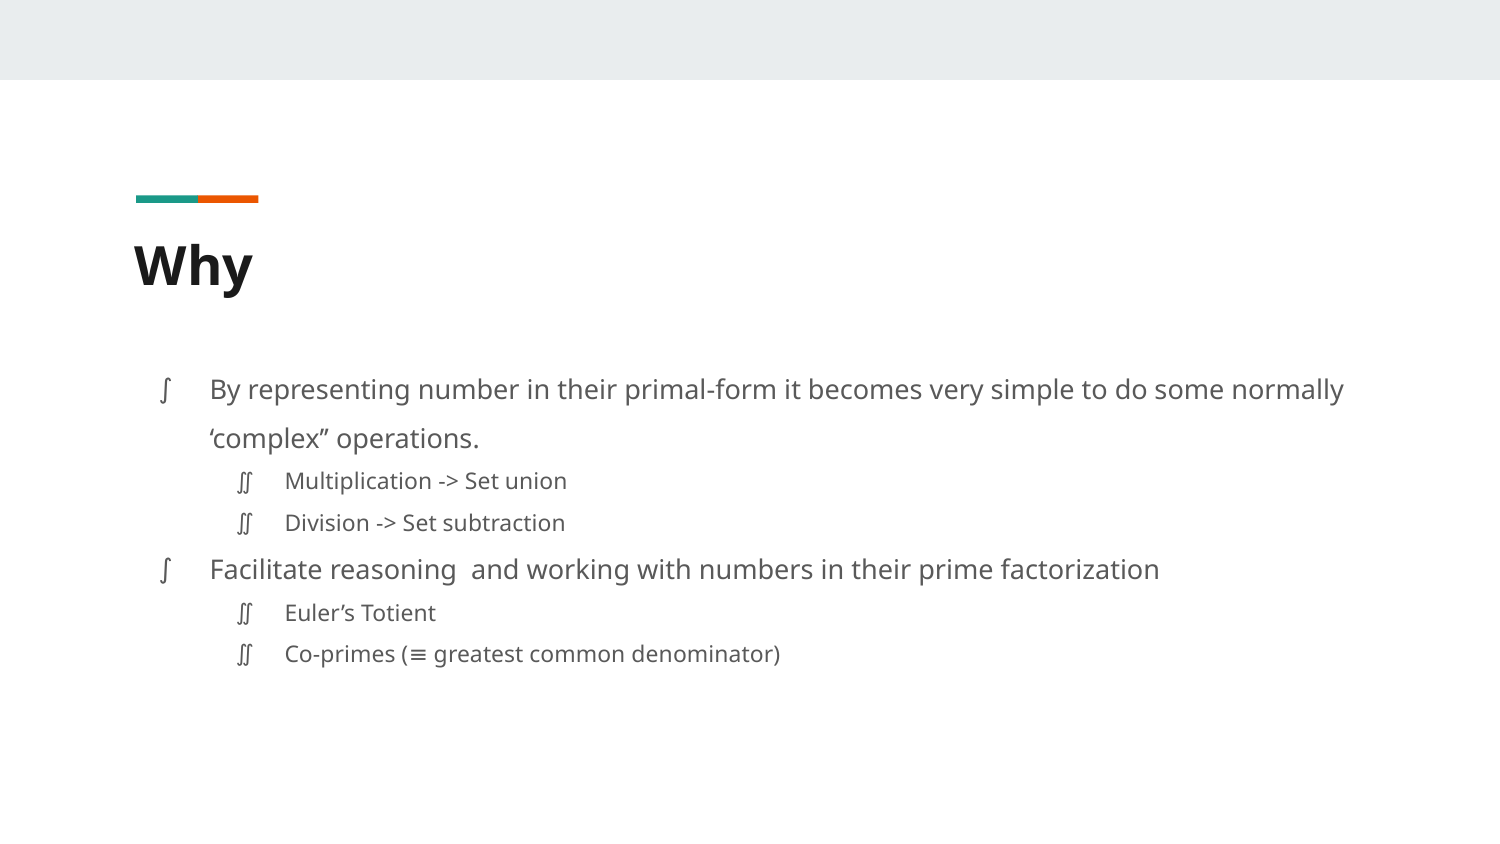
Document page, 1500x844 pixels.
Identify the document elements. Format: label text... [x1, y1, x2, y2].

title Why [119, 216, 1381, 305]
list By representing number in their primal-form it becomes very simple to do some normally ‘complex’’ operations. Multiplication -> Set union Division -> Set subtraction Facilitate reasoning and working with numbers in their prime factorization Euler’s Totient Co-primes (≡ greatest common denominator) [119, 341, 1381, 712]
